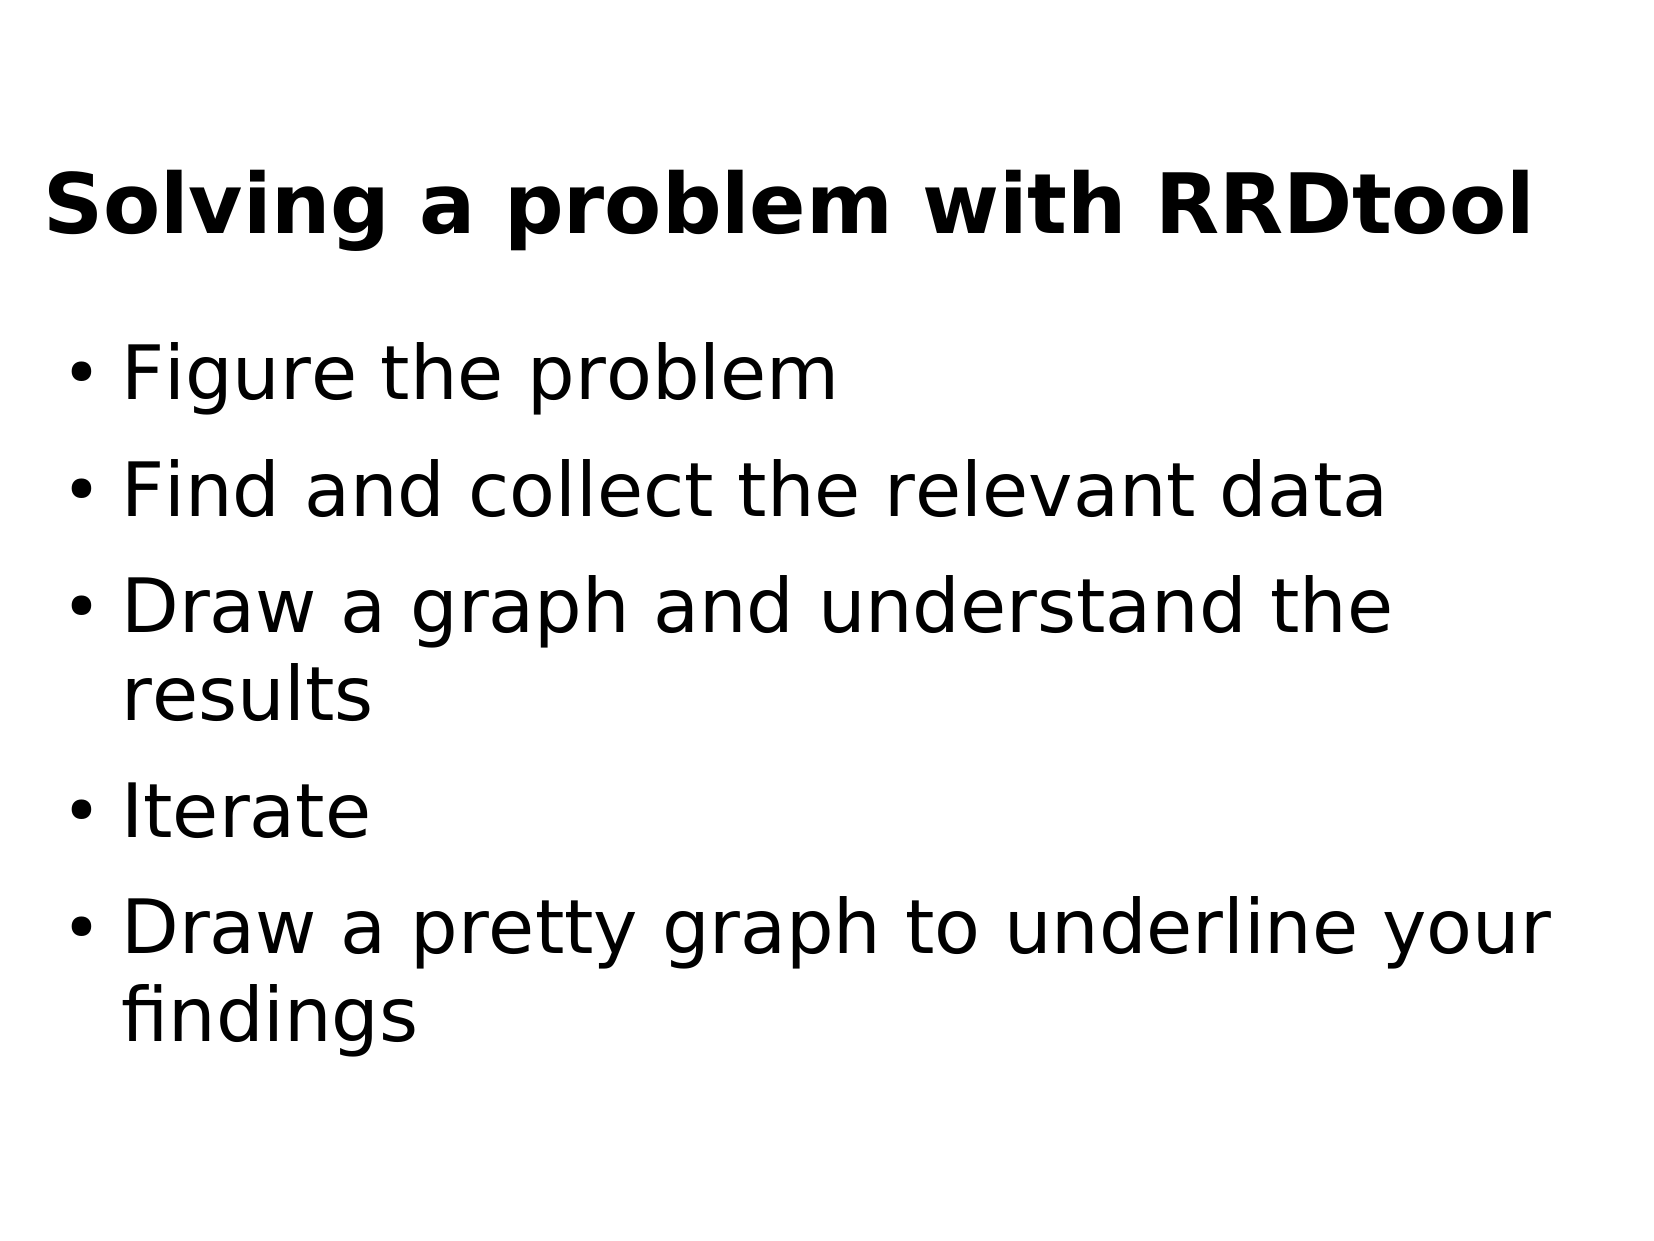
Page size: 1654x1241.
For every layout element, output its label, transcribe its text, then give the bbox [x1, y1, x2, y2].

title Solving a problem with RRDtool [43, 132, 1581, 277]
list Figure the problem Find and collect the relevant data Draw a graph and understand the results Iterate Draw a pretty graph to underline your findings [50, 329, 1571, 1099]
